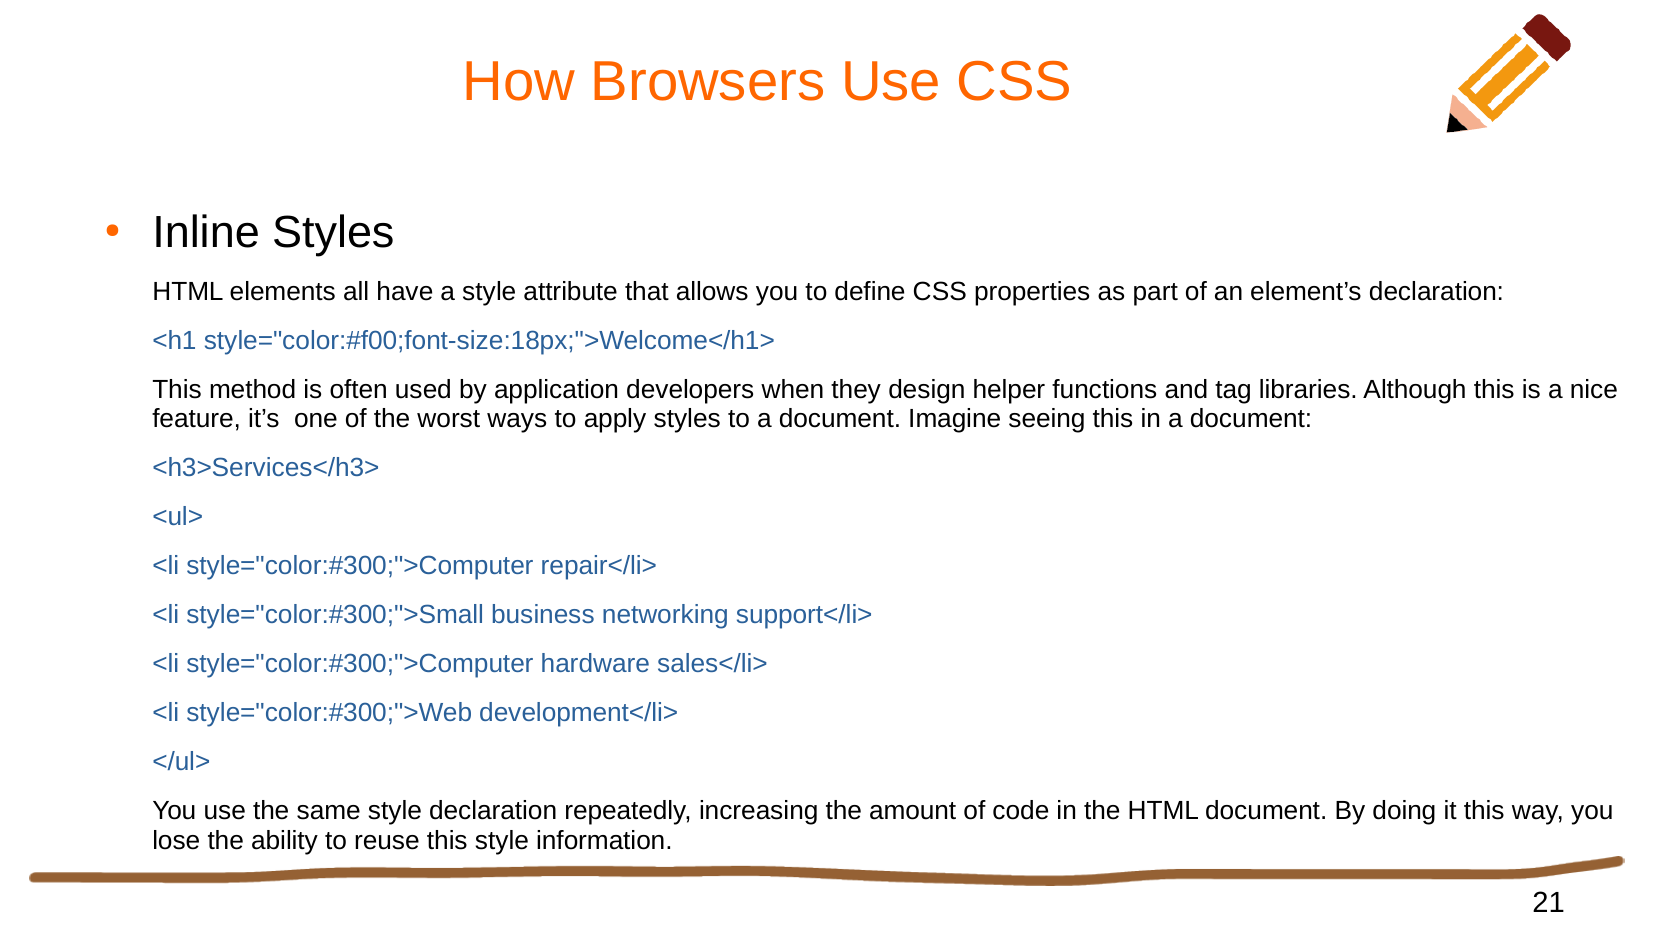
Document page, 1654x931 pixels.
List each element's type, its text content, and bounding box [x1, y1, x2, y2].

picture [29, 856, 1625, 886]
list Inline Styles HTML elements all have a style attribute that allows you to define CSS properties as part of an element’s declaration: <h1 style="color:#f00;font-size:18px;">Welcome</h1> This method is often used by application developers when they design helper functions and tag libraries. Although this is a nice feature, it’s one of the worst ways to apply styles to a document. Imagine seeing this in a document: <h3>Services</h3> <ul> <li style="color:#300;">Computer repair</li> <li style="color:#300;">Small business networking support</li> <li style="color:#300;">Computer hardware sales</li> <li style="color:#300;">Web development</li> </ul> You use the same style declaration repeatedly, increasing the amount of code in the HTML document. By doing it this way, you lose the ability to reuse this style information. [88, 206, 1625, 857]
picture [1446, 14, 1571, 133]
title How Browsers Use CSS [88, 29, 1447, 133]
